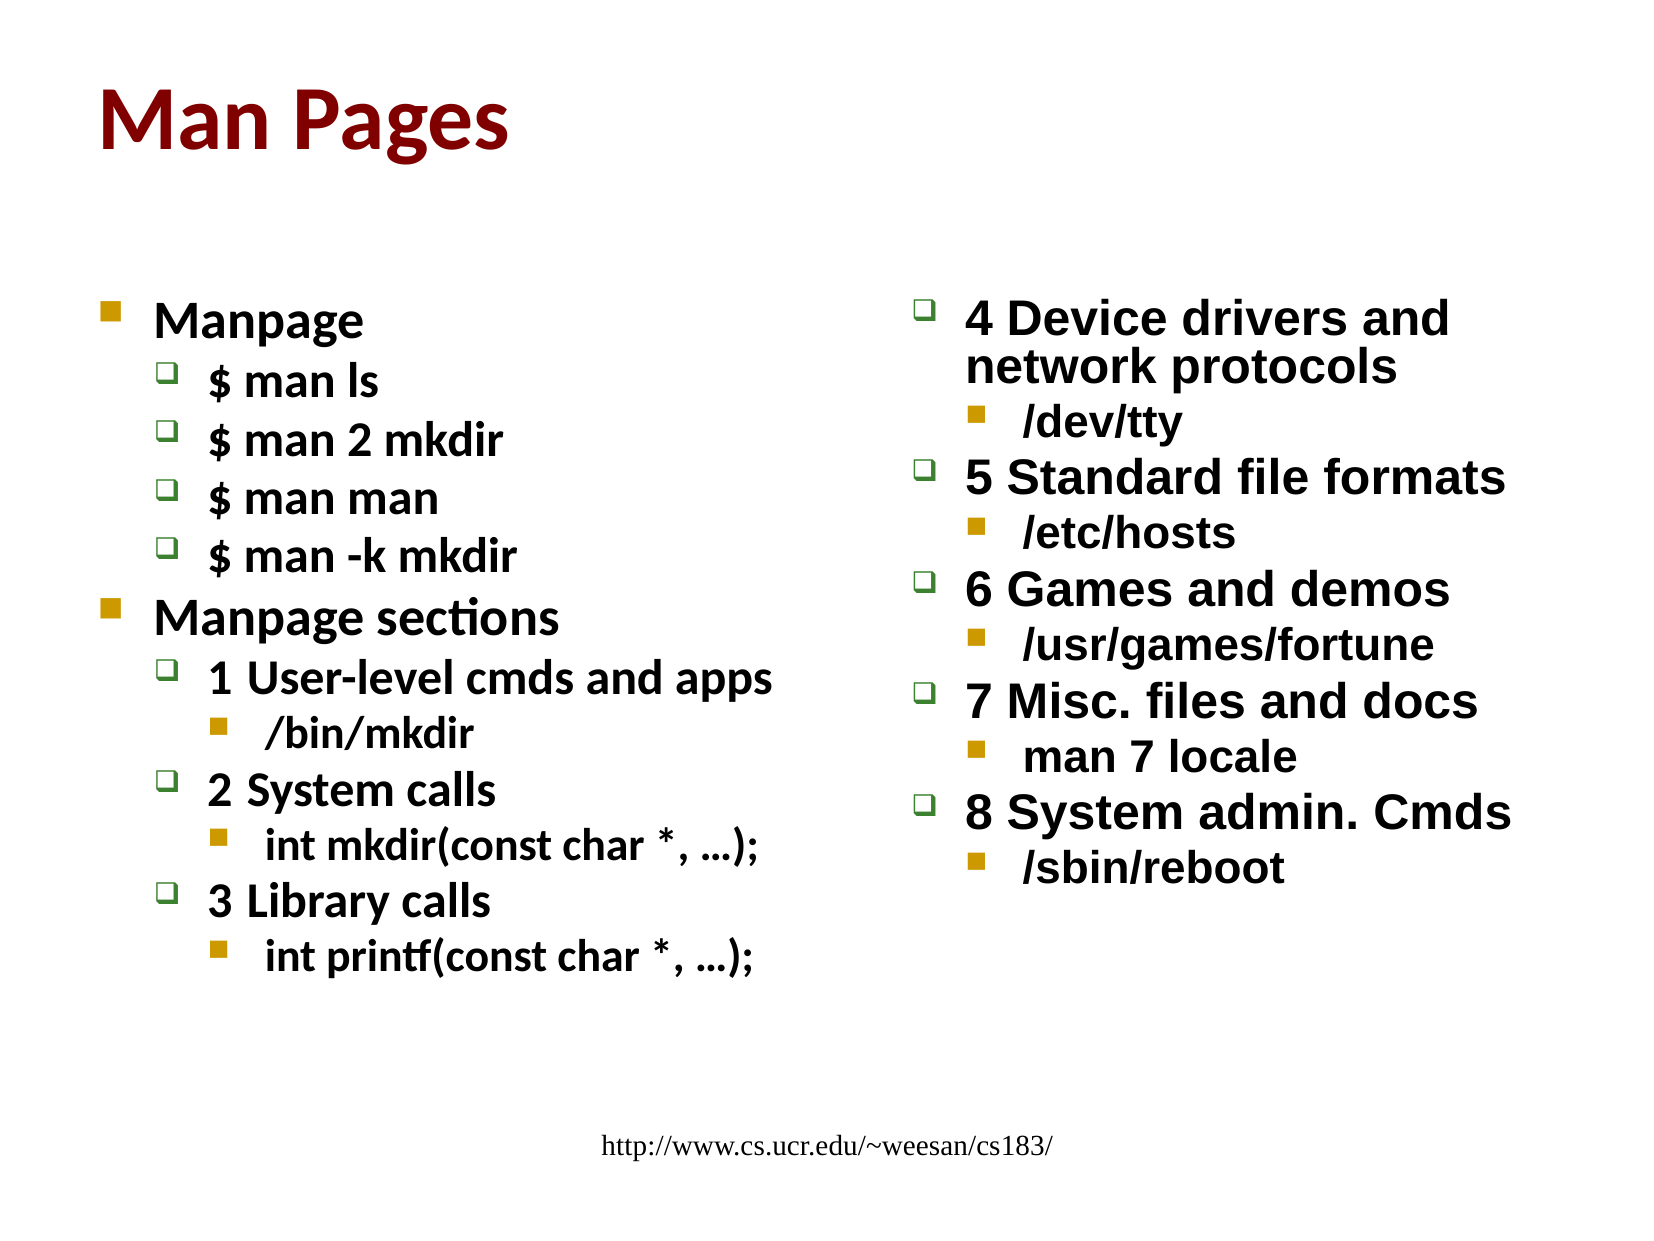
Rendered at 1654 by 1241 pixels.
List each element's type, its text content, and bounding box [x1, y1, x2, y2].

list Manpage $ man ls $ man 2 mkdir $ man man $ man -k mkdir Manpage sections 1 User-level cmds and apps /bin/mkdir 2 System calls int mkdir(const char *, …); 3 Library calls int printf(const char *, …); [82, 289, 813, 1109]
title Man Pages [82, 50, 1571, 257]
list 4 Device drivers and network protocols /dev/tty 5 Standard file formats /etc/hosts 6 Games and demos /usr/games/fortune 7 Misc. files and docs man 7 locale 8 System admin. Cmds /sbin/reboot [840, 289, 1571, 1109]
